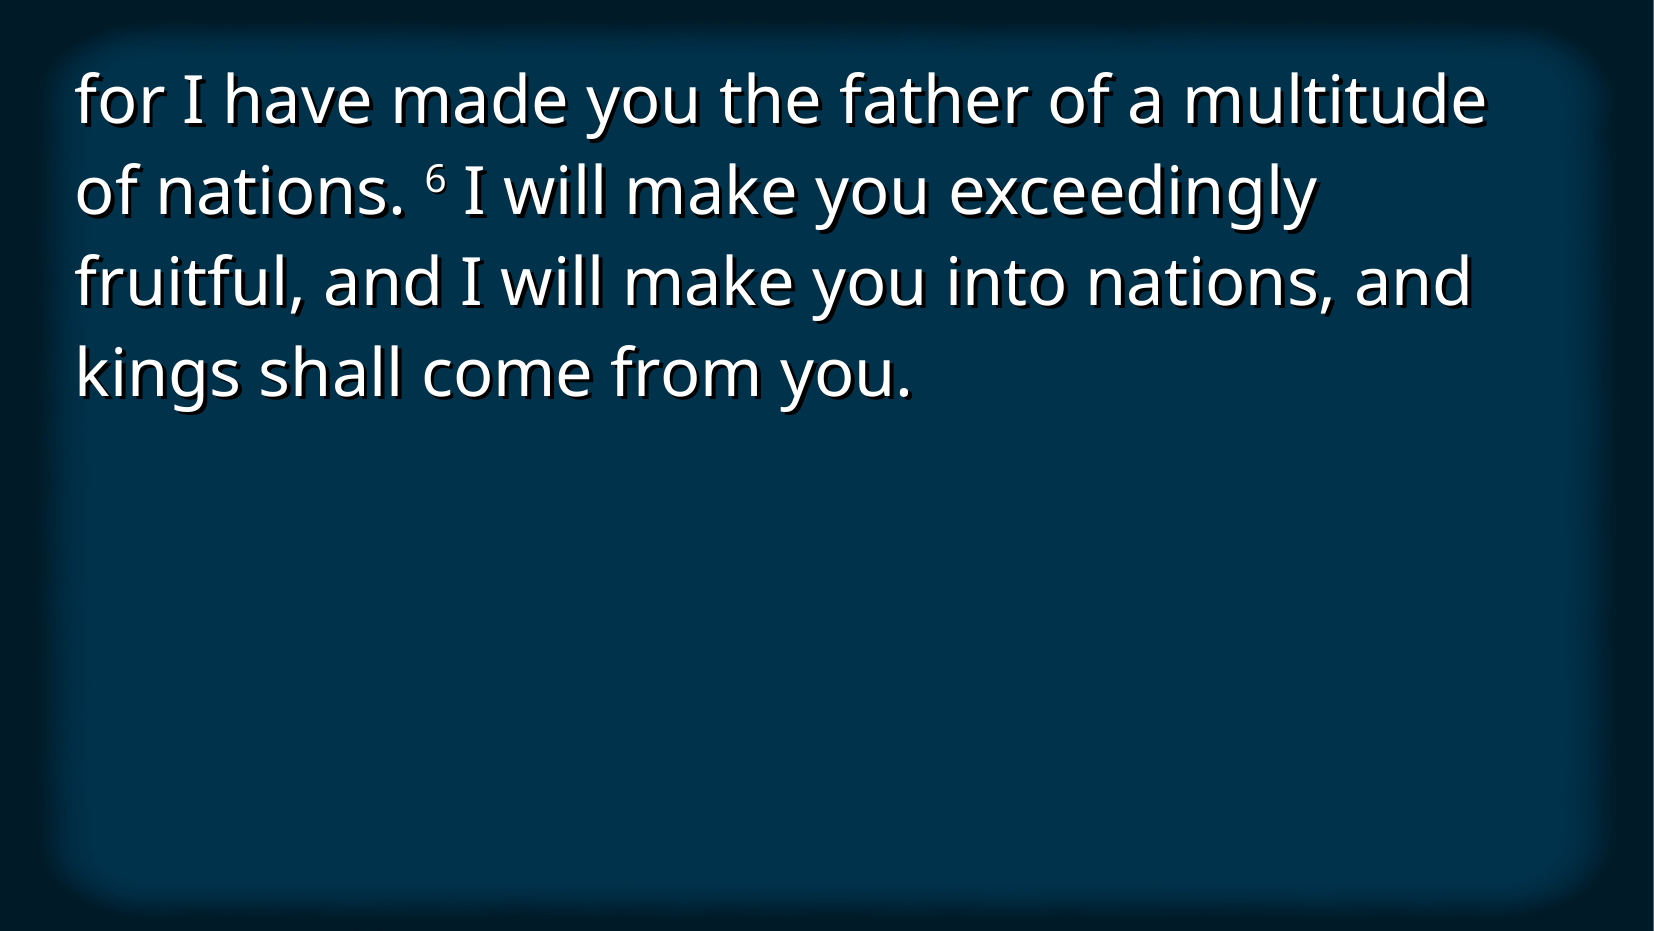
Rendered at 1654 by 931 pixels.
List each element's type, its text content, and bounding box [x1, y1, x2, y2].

text_box for I have made you the father of a multitude of nations. 6 I will make you exceedingly fruitful, and I will make you into nations, and kings shall come from you. [60, 45, 1576, 415]
picture [0, 0, 1654, 931]
